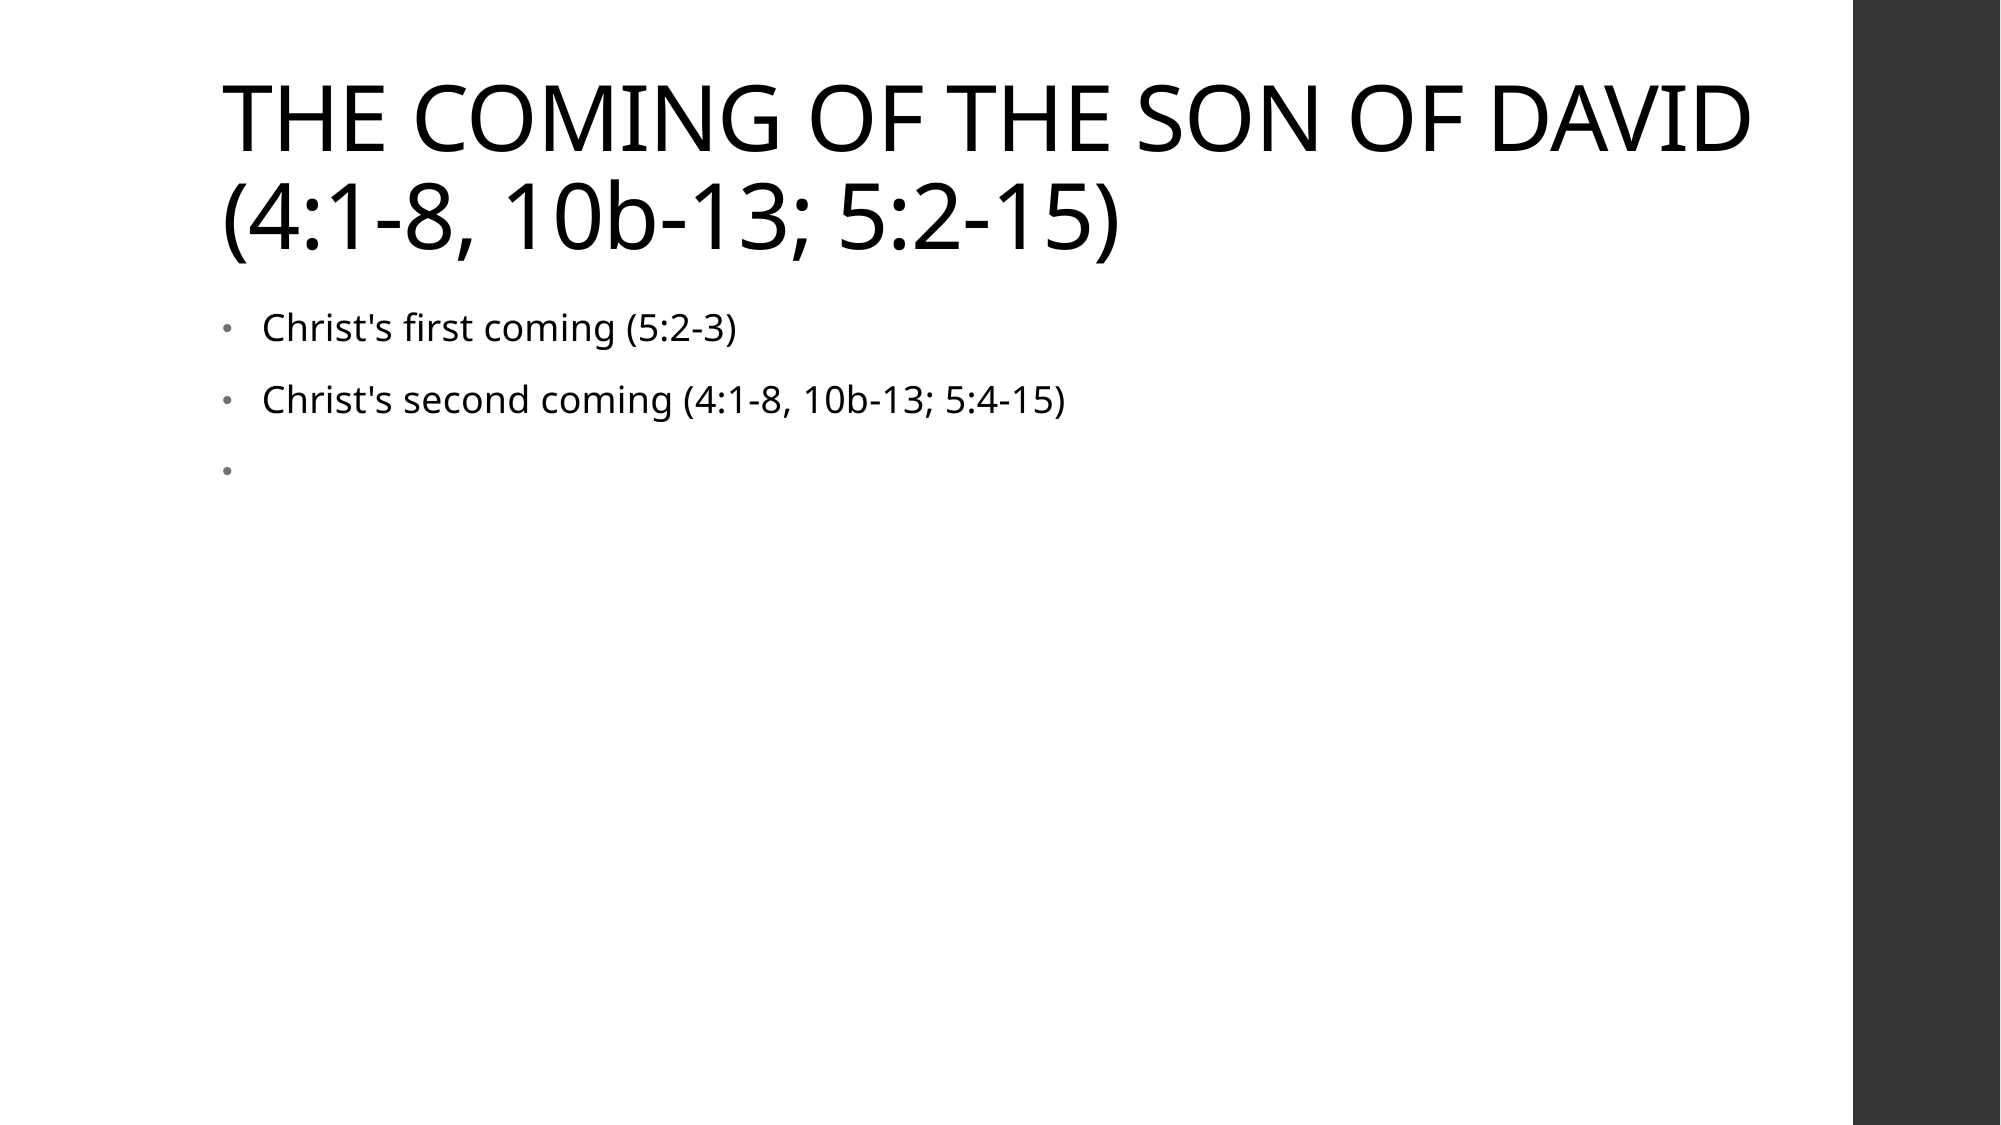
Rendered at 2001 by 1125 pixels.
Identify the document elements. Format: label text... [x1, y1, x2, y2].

list Christ's first coming (5:2-3) Christ's second coming (4:1-8, 10b-13; 5:4-15) [206, 299, 1617, 1014]
title THE COMING OF THE SON OF DAVID (4:1-8, 10b-13; 5:2-15) [206, 60, 1797, 278]
